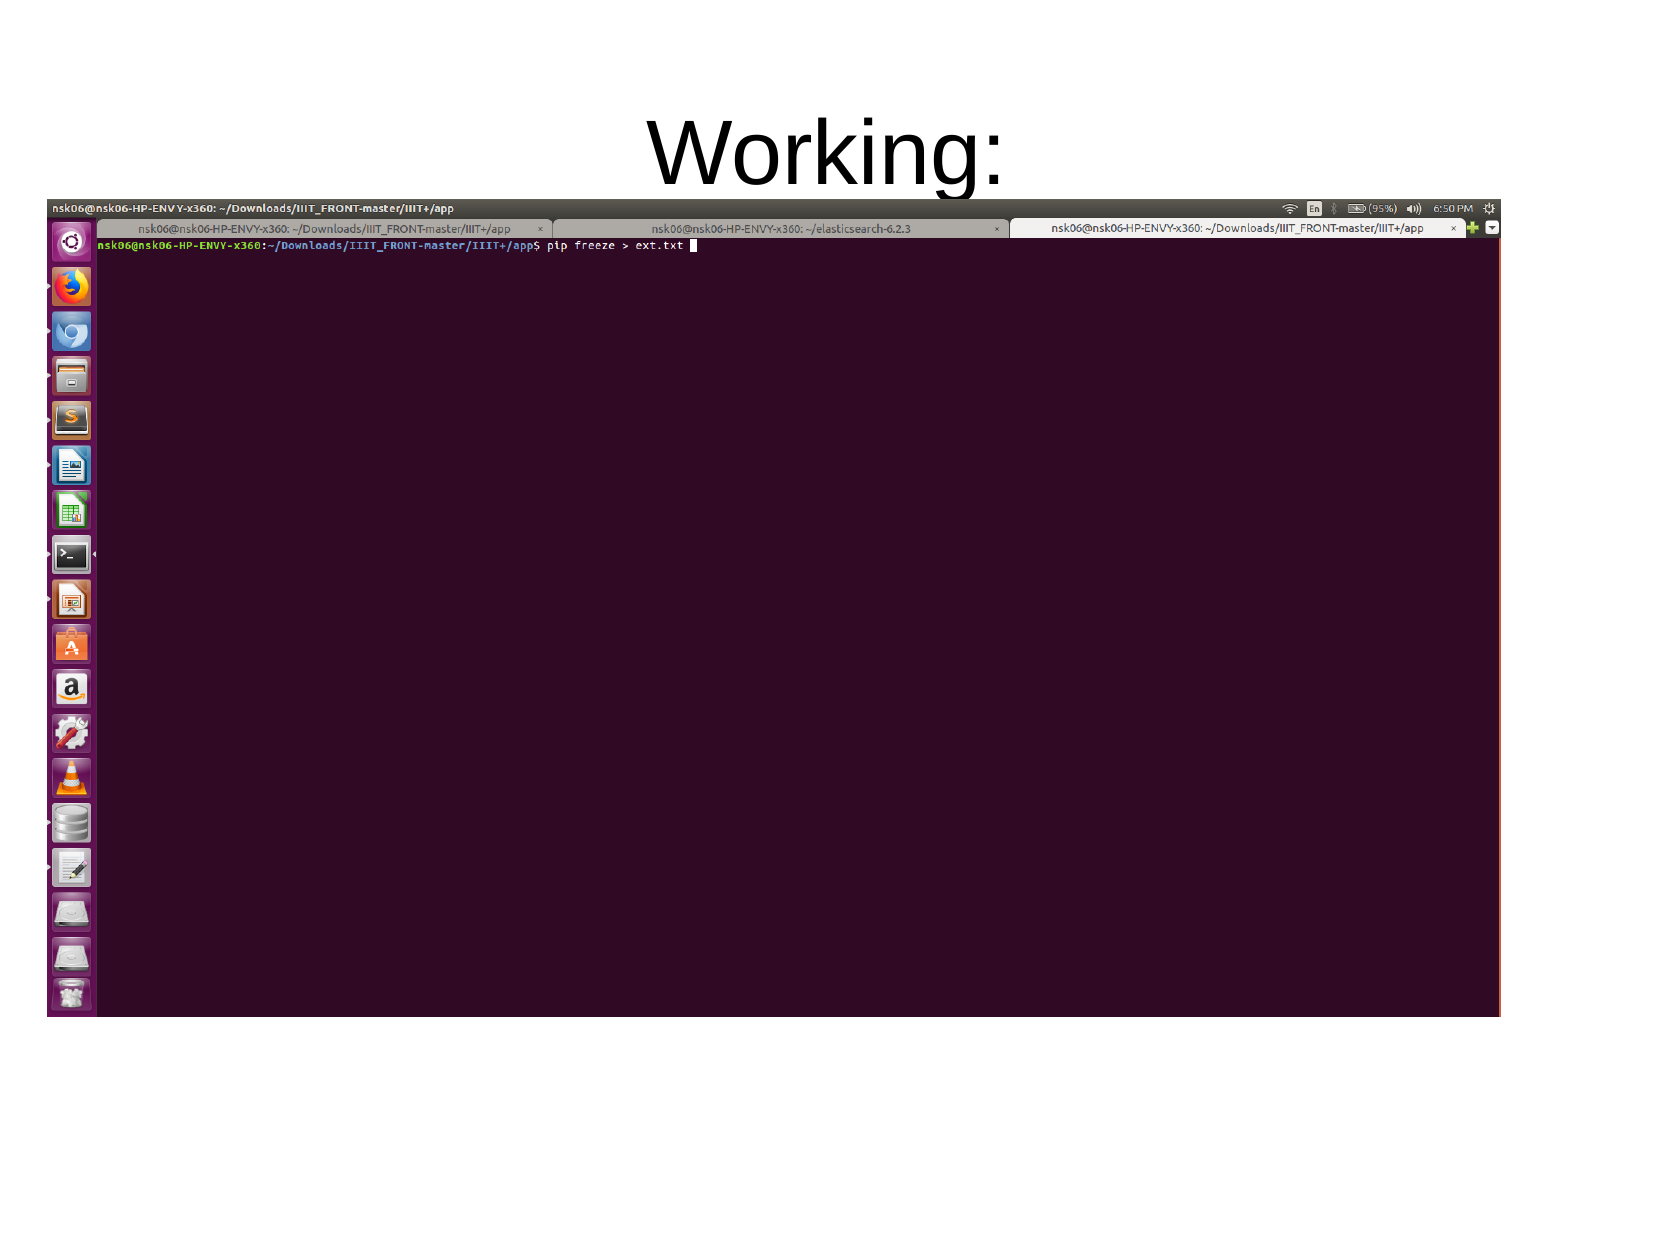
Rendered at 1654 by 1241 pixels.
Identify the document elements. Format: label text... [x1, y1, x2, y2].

picture [47, 199, 1501, 1017]
title Working: [82, 49, 1571, 257]
